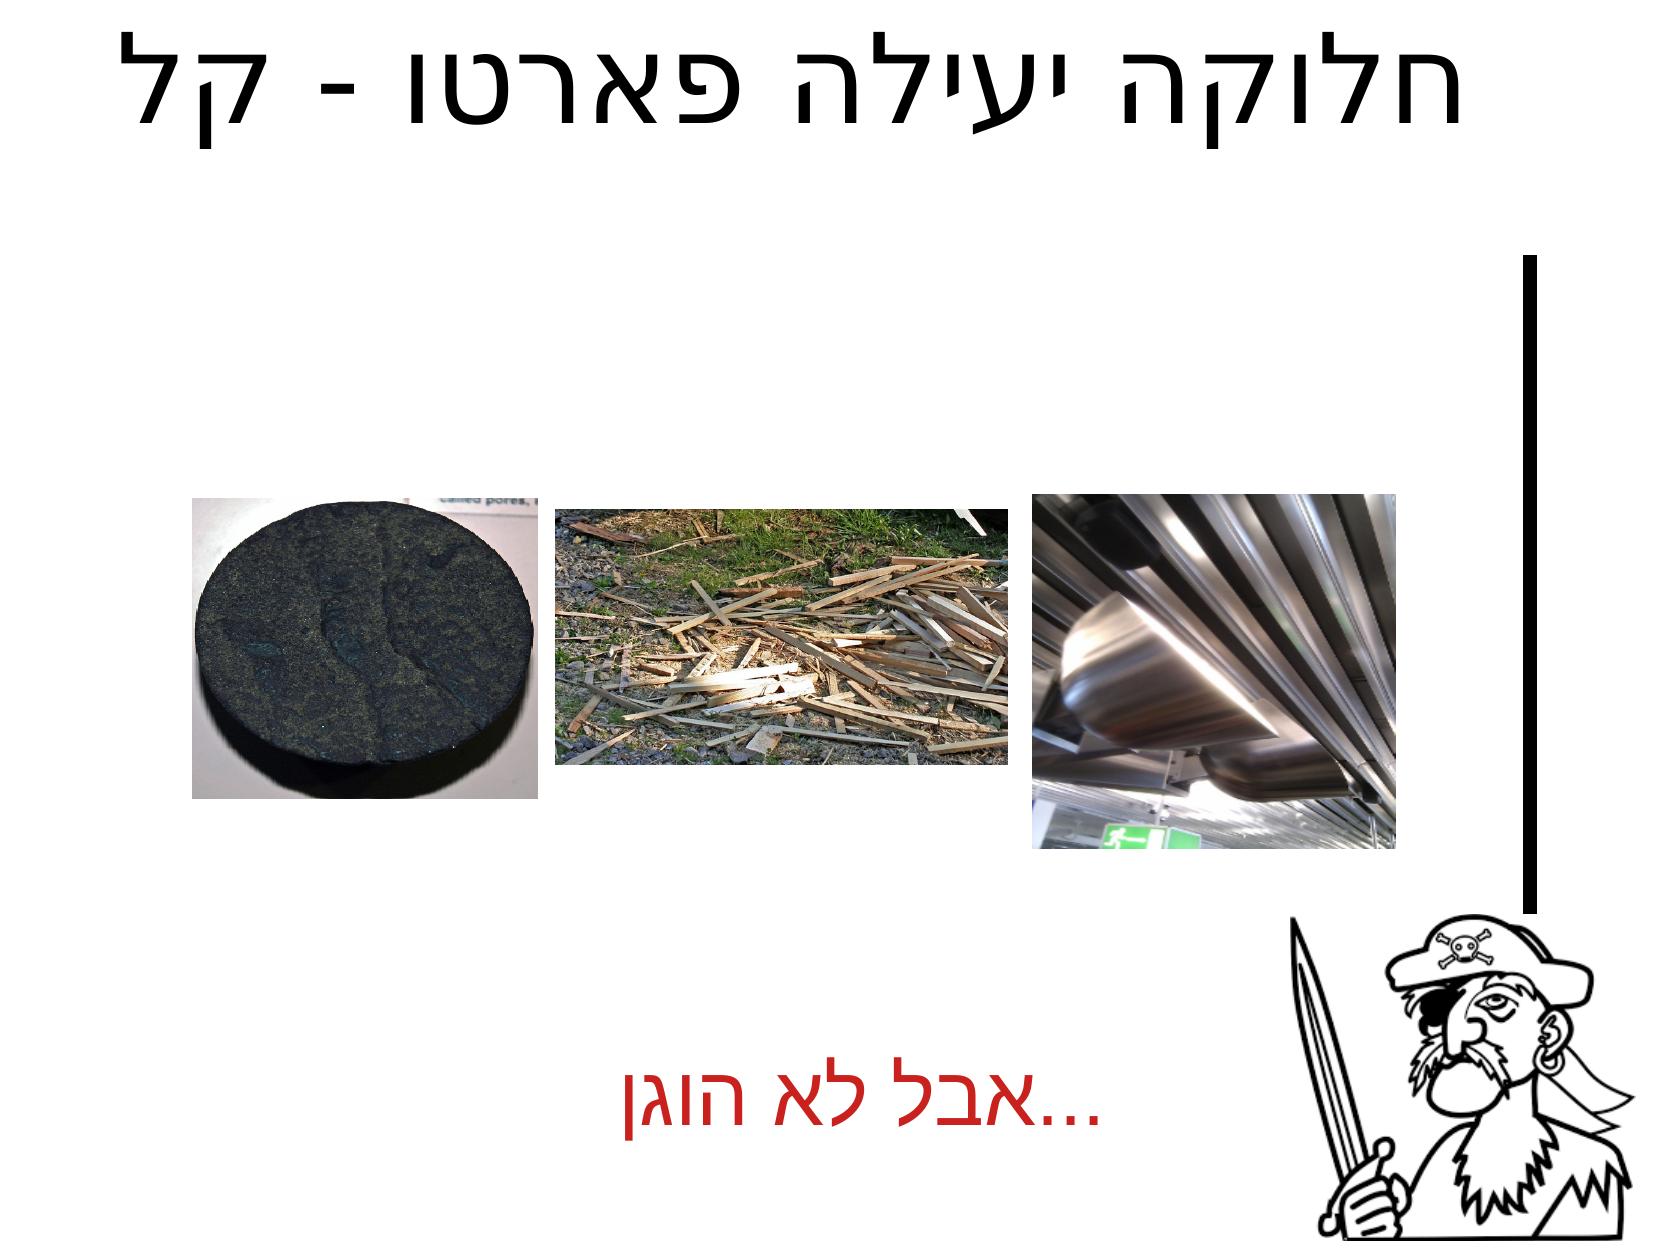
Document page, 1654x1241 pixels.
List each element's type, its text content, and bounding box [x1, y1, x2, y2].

picture [555, 509, 1008, 766]
picture [192, 498, 538, 799]
picture [1032, 494, 1396, 870]
title חלוקה יעילה פארטו - קל [71, 15, 1561, 147]
text_box ...אבל לא הוגן [375, 1043, 1290, 1151]
picture [1290, 914, 1636, 1241]
